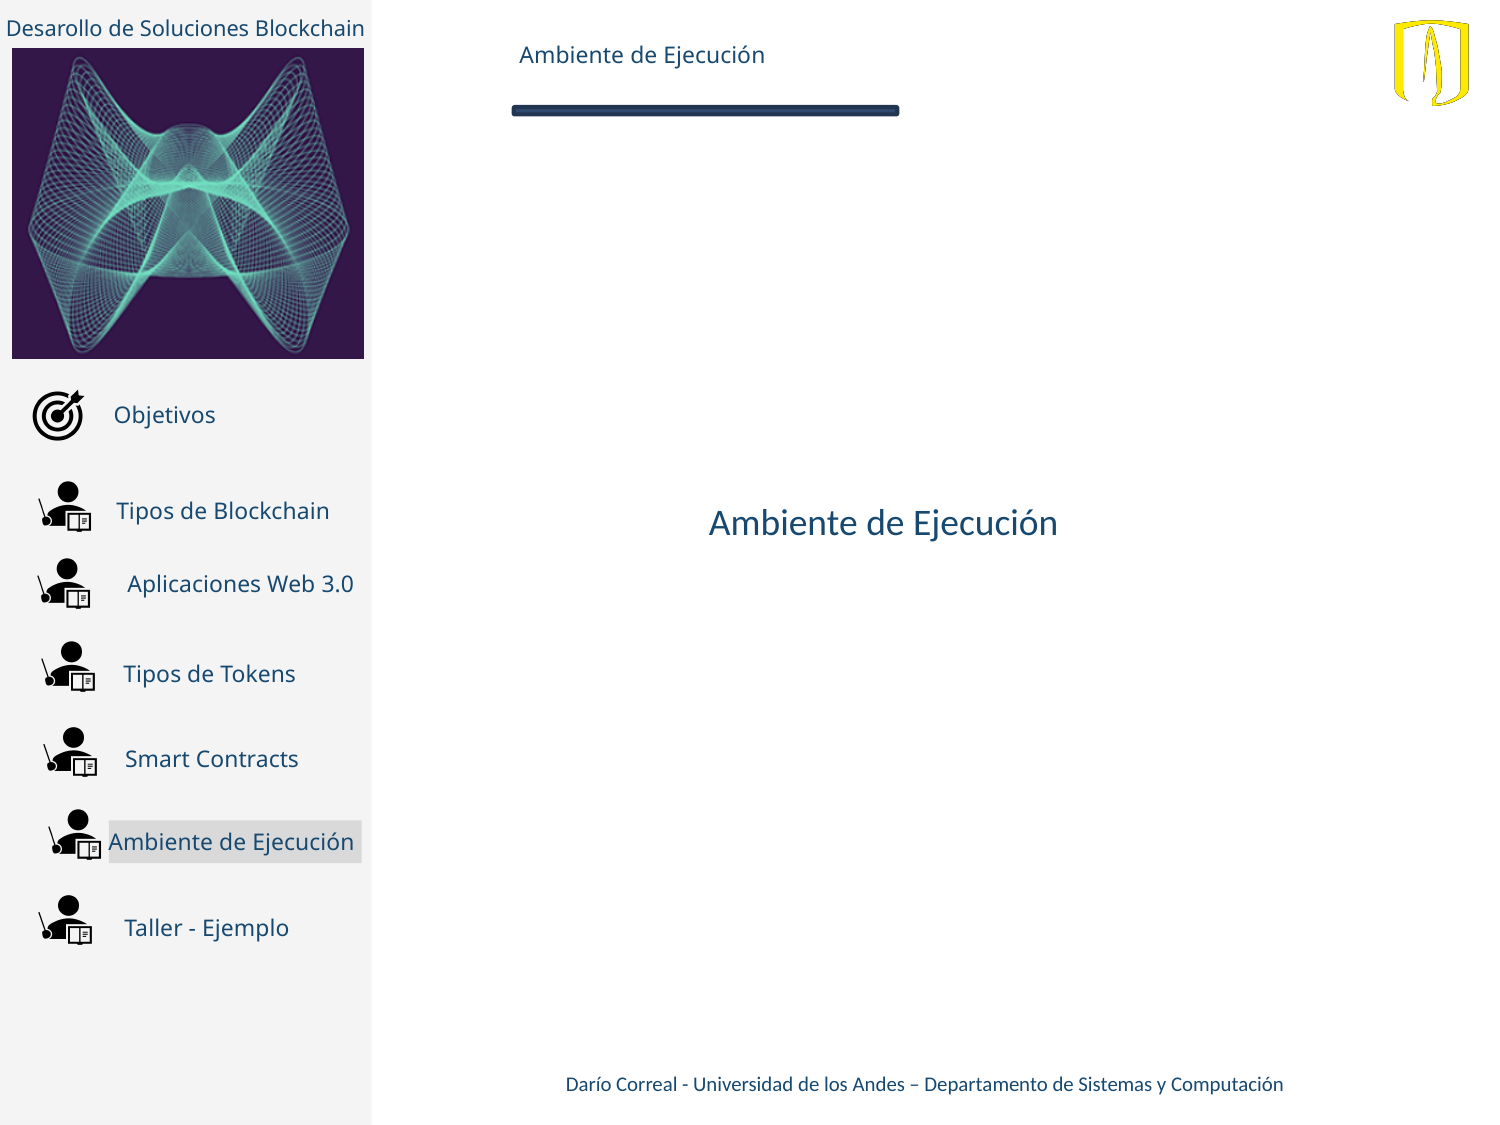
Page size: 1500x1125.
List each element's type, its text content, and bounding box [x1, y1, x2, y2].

text_box Ambiente de Ejecución [504, 32, 781, 76]
text_box Ambiente de Ejecución [63, 820, 370, 863]
text_box Darío Correal - Universidad de los Andes – Departamento de Sistemas y Computación [551, 1062, 1300, 1103]
picture [40, 632, 103, 695]
text_box Objetivos [98, 393, 231, 437]
text_box Tipos de Tokens [108, 652, 312, 695]
text_box Aplicaciones Web 3.0 [112, 562, 370, 605]
text_box Taller - Ejemplo [109, 905, 305, 949]
picture [1387, 19, 1476, 107]
text_box Tipos de Blockchain [101, 489, 346, 532]
picture [27, 384, 90, 446]
picture [37, 886, 100, 948]
picture [36, 549, 98, 612]
text_box Ambiente de Ejecución [466, 490, 1302, 551]
picture [37, 472, 99, 535]
text_box Smart Contracts [110, 737, 314, 781]
text_box [513, 107, 898, 115]
picture [12, 48, 364, 359]
picture [42, 718, 105, 780]
picture [47, 800, 109, 863]
